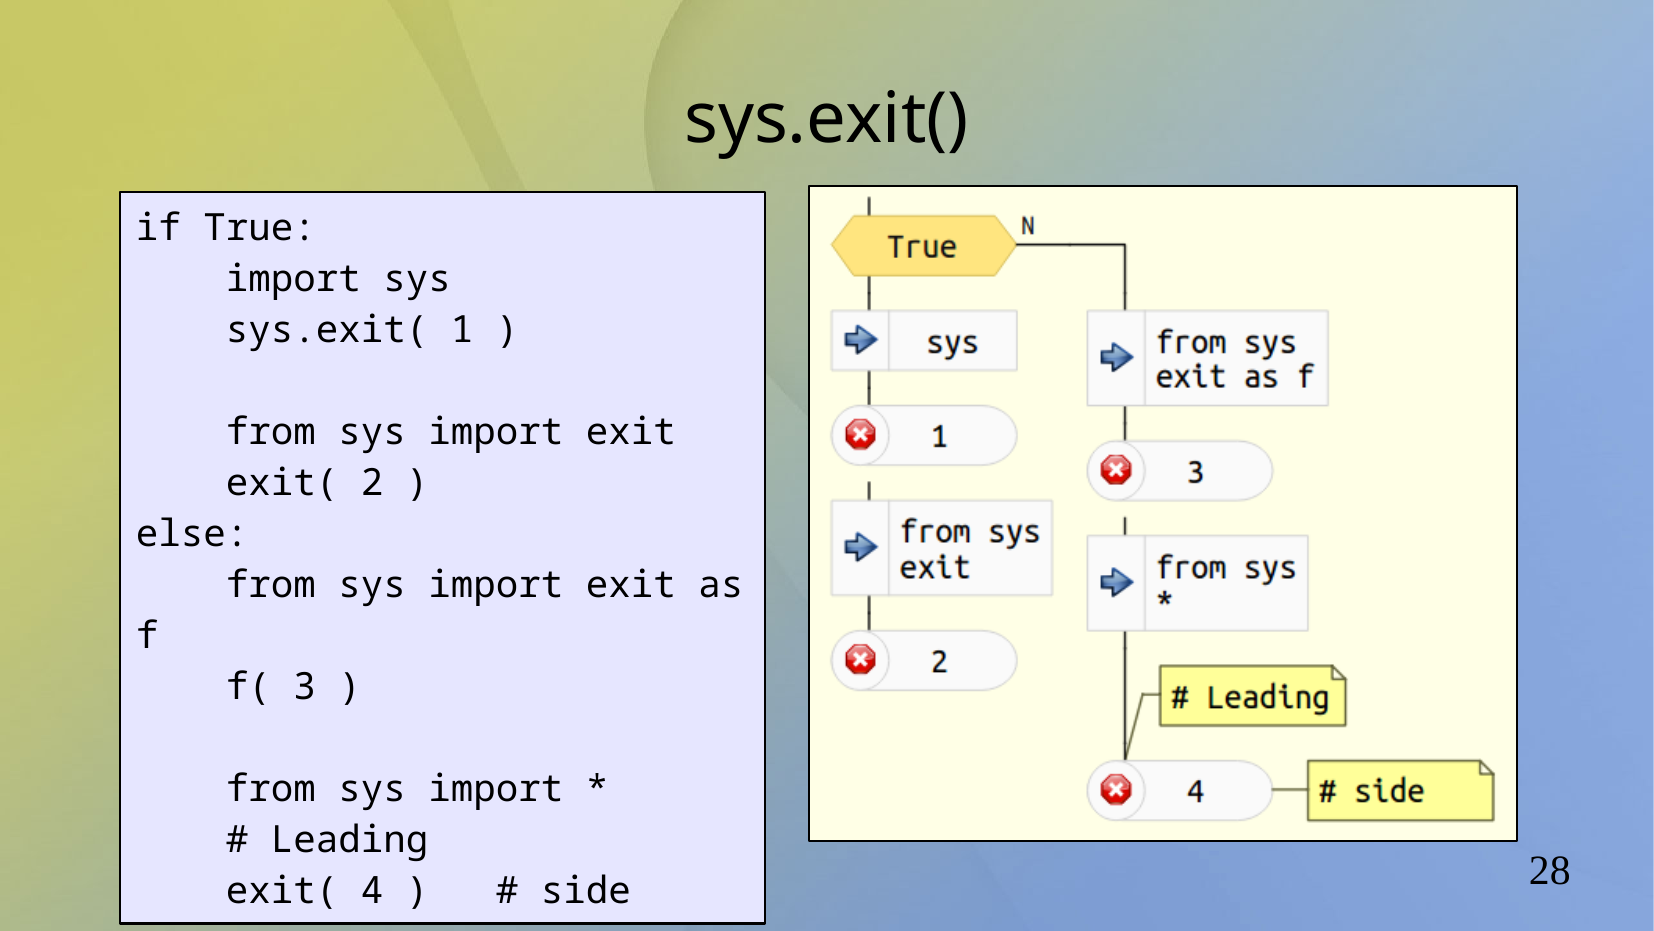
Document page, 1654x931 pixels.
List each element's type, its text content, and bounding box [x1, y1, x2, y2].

picture [0, 0, 1654, 931]
title sys.exit() [82, 37, 1571, 193]
text_box if True: import sys sys.exit( 1 ) from sys import exit exit( 2 ) else: from sys import exit as f f( 3 ) from sys import * # Leading exit( 4 ) # side [120, 192, 766, 838]
